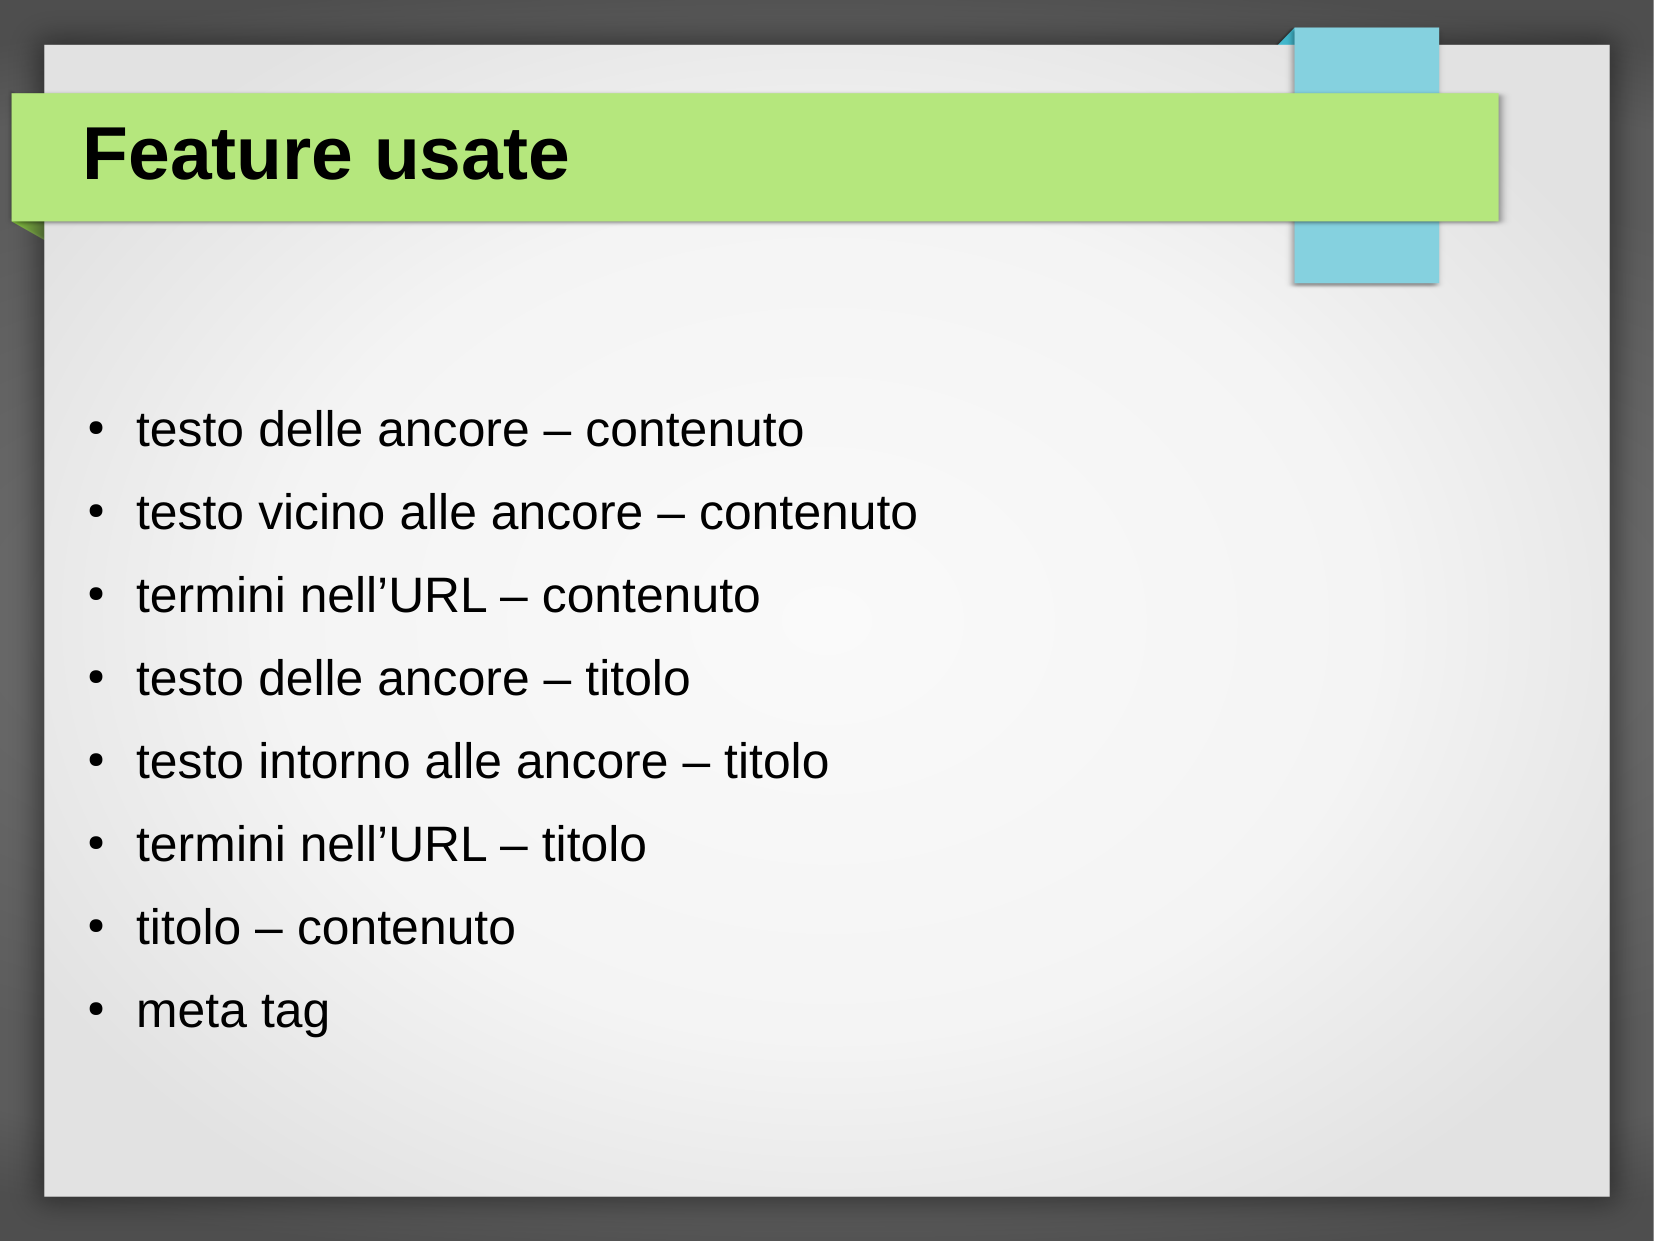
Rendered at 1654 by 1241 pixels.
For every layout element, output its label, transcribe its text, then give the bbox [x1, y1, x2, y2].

title Feature usate [82, 94, 1264, 213]
picture [0, 0, 1654, 1241]
list testo delle ancore – contenuto testo vicino alle ancore – contenuto termini nell’URL – contenuto testo delle ancore – titolo testo intorno alle ancore – titolo termini nell’URL – titolo titolo – contenuto meta tag [70, 401, 1548, 1040]
